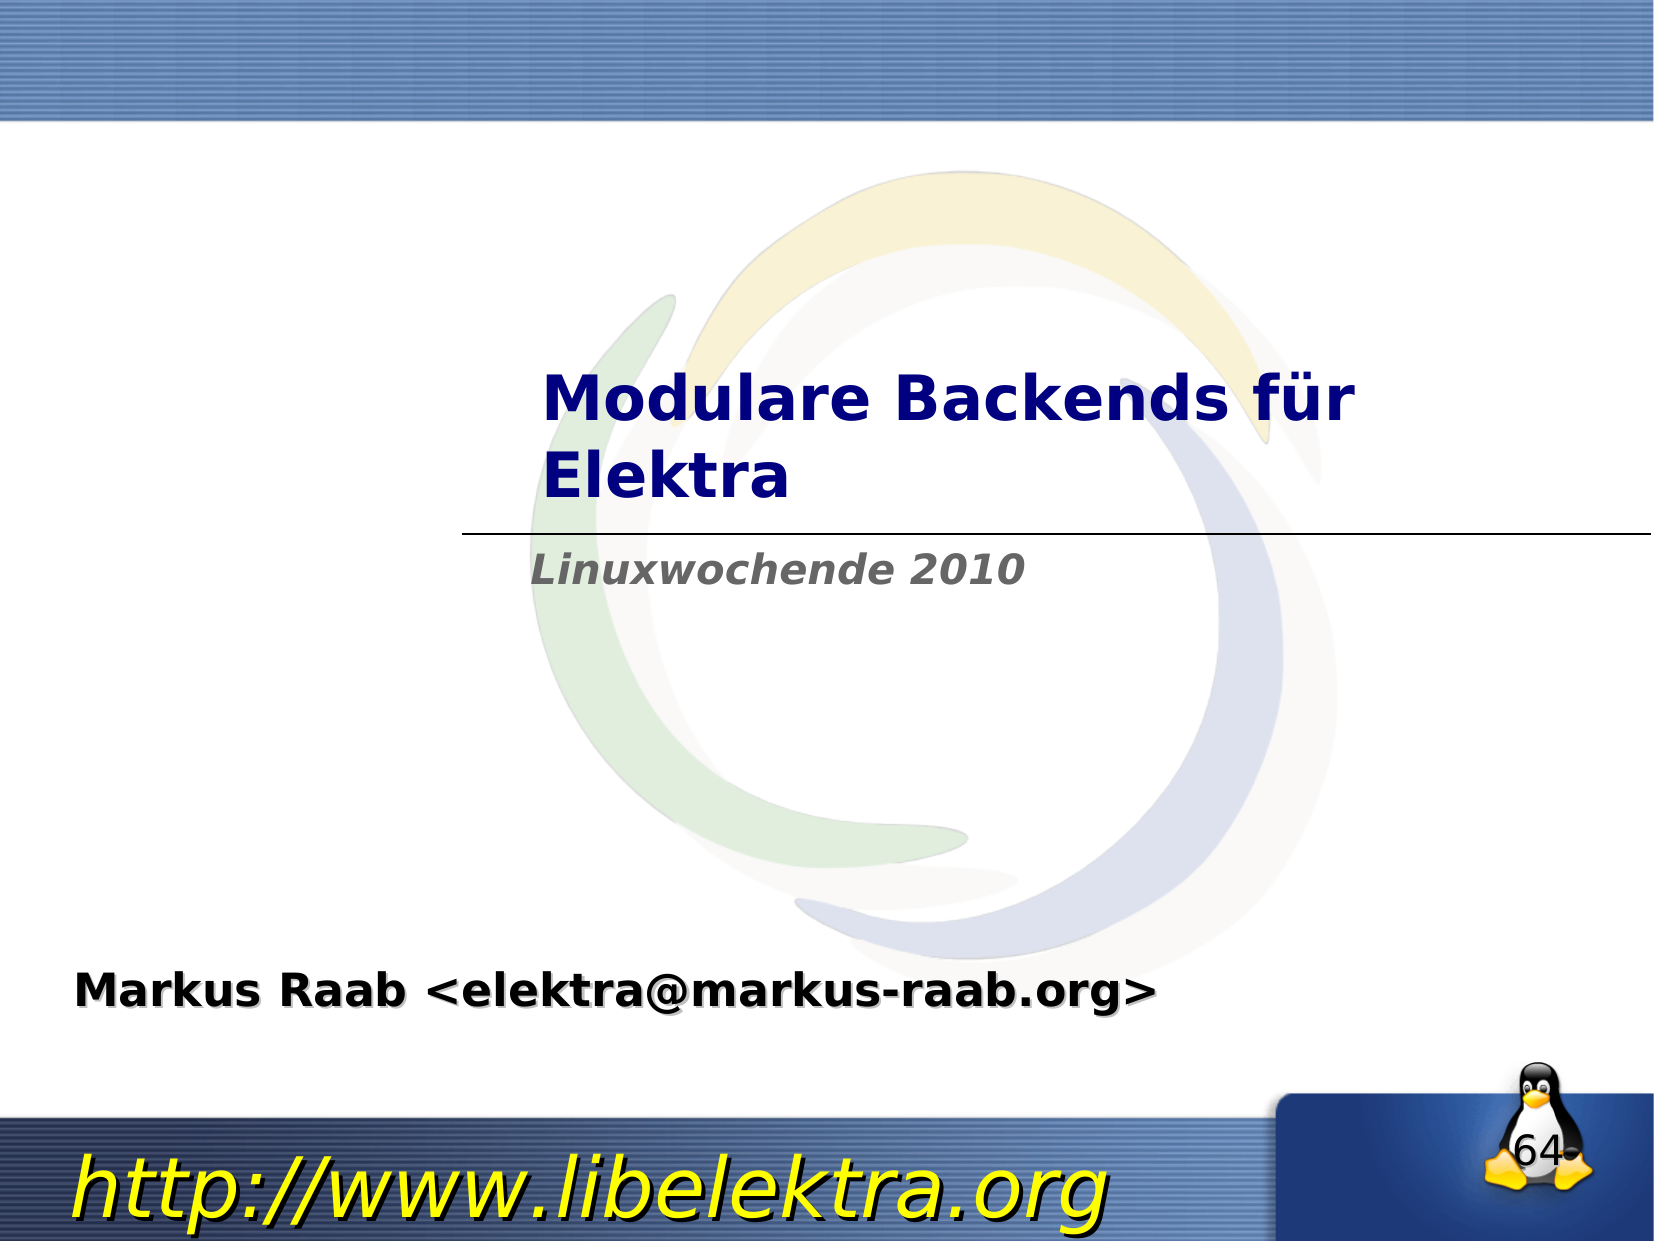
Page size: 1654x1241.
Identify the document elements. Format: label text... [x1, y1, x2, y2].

picture [481, 535, 1374, 953]
picture [0, 1061, 1654, 1241]
text_box Modulare Backends für Elektra [526, 351, 1428, 516]
picture [0, 0, 1654, 533]
text_box <Nummer> [1312, 1122, 1565, 1178]
text_box Linuxwochende 2010 [515, 538, 1448, 685]
text_box Markus Raab <elektra@markus-raab.org> [58, 953, 1481, 1030]
